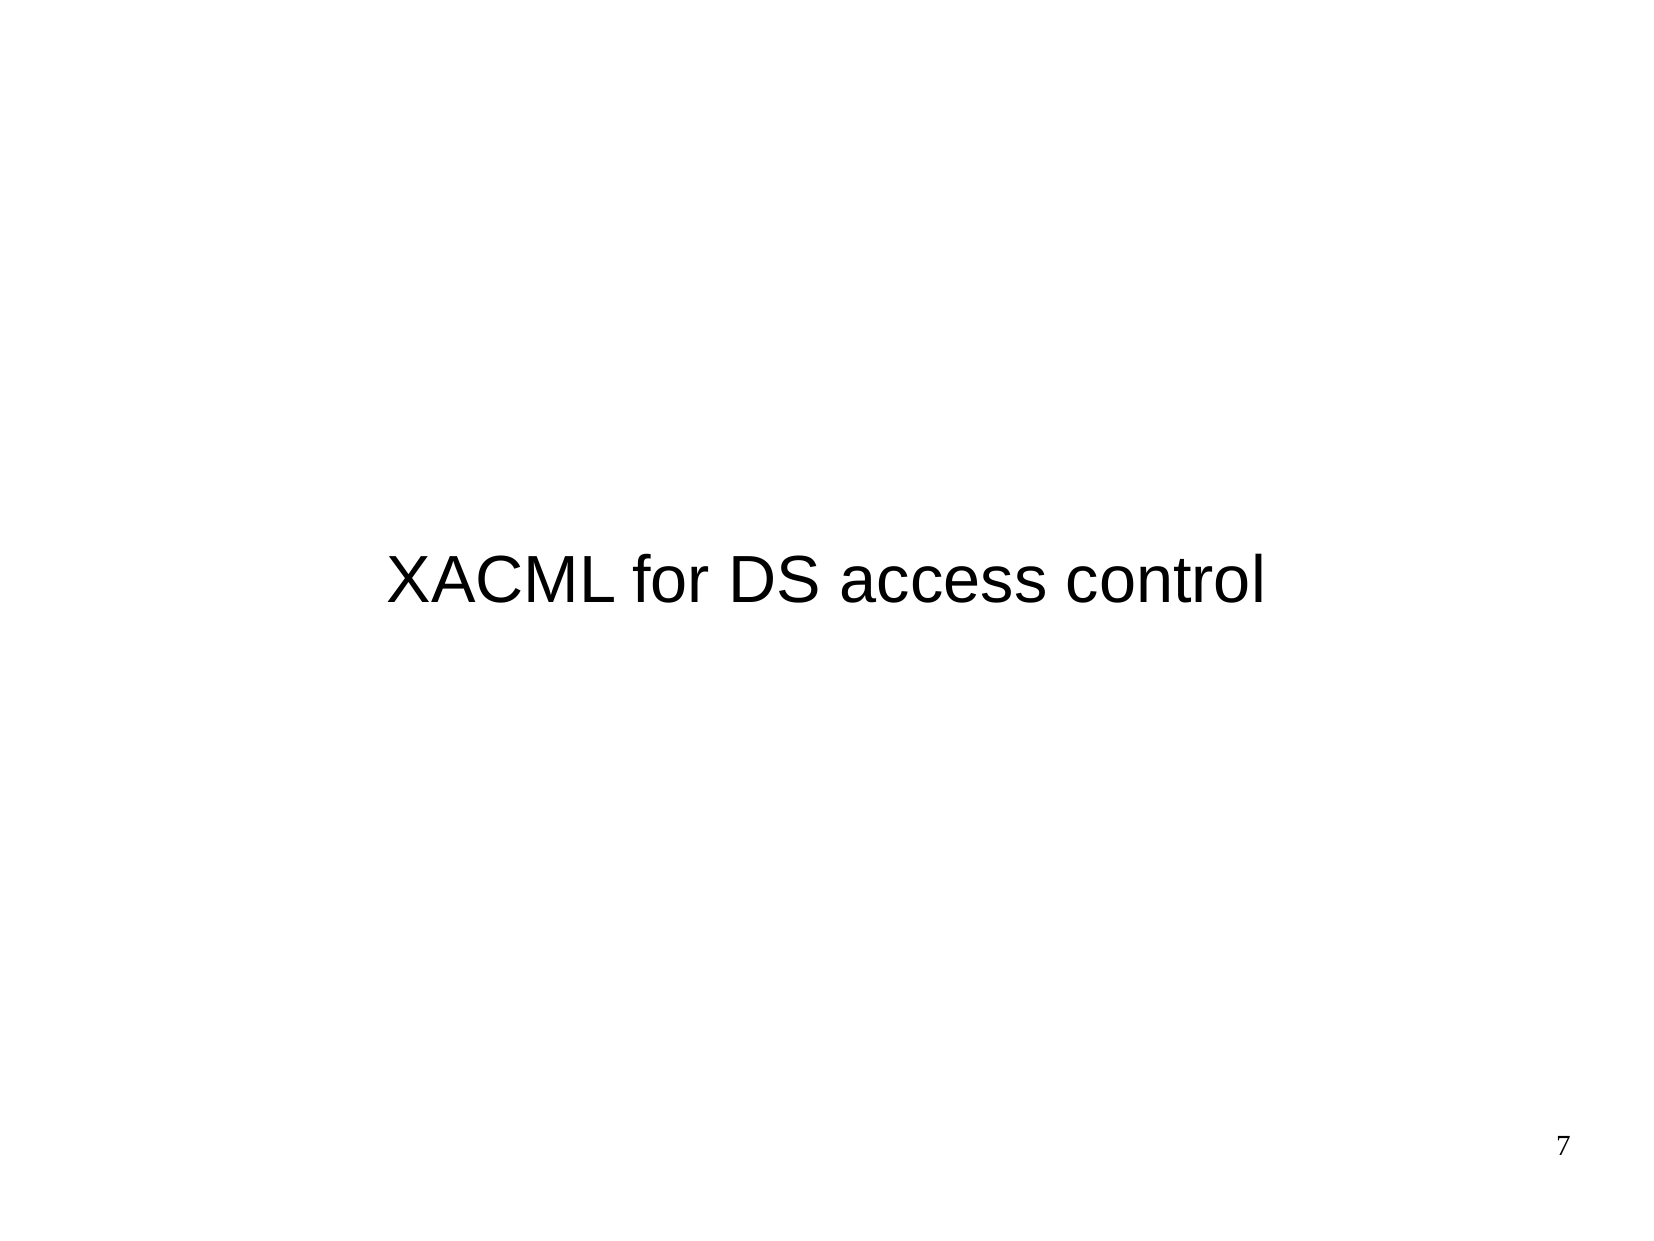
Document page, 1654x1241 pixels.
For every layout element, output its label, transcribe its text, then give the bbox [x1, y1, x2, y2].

subtitle XACML for DS access control [82, 56, 1571, 1102]
